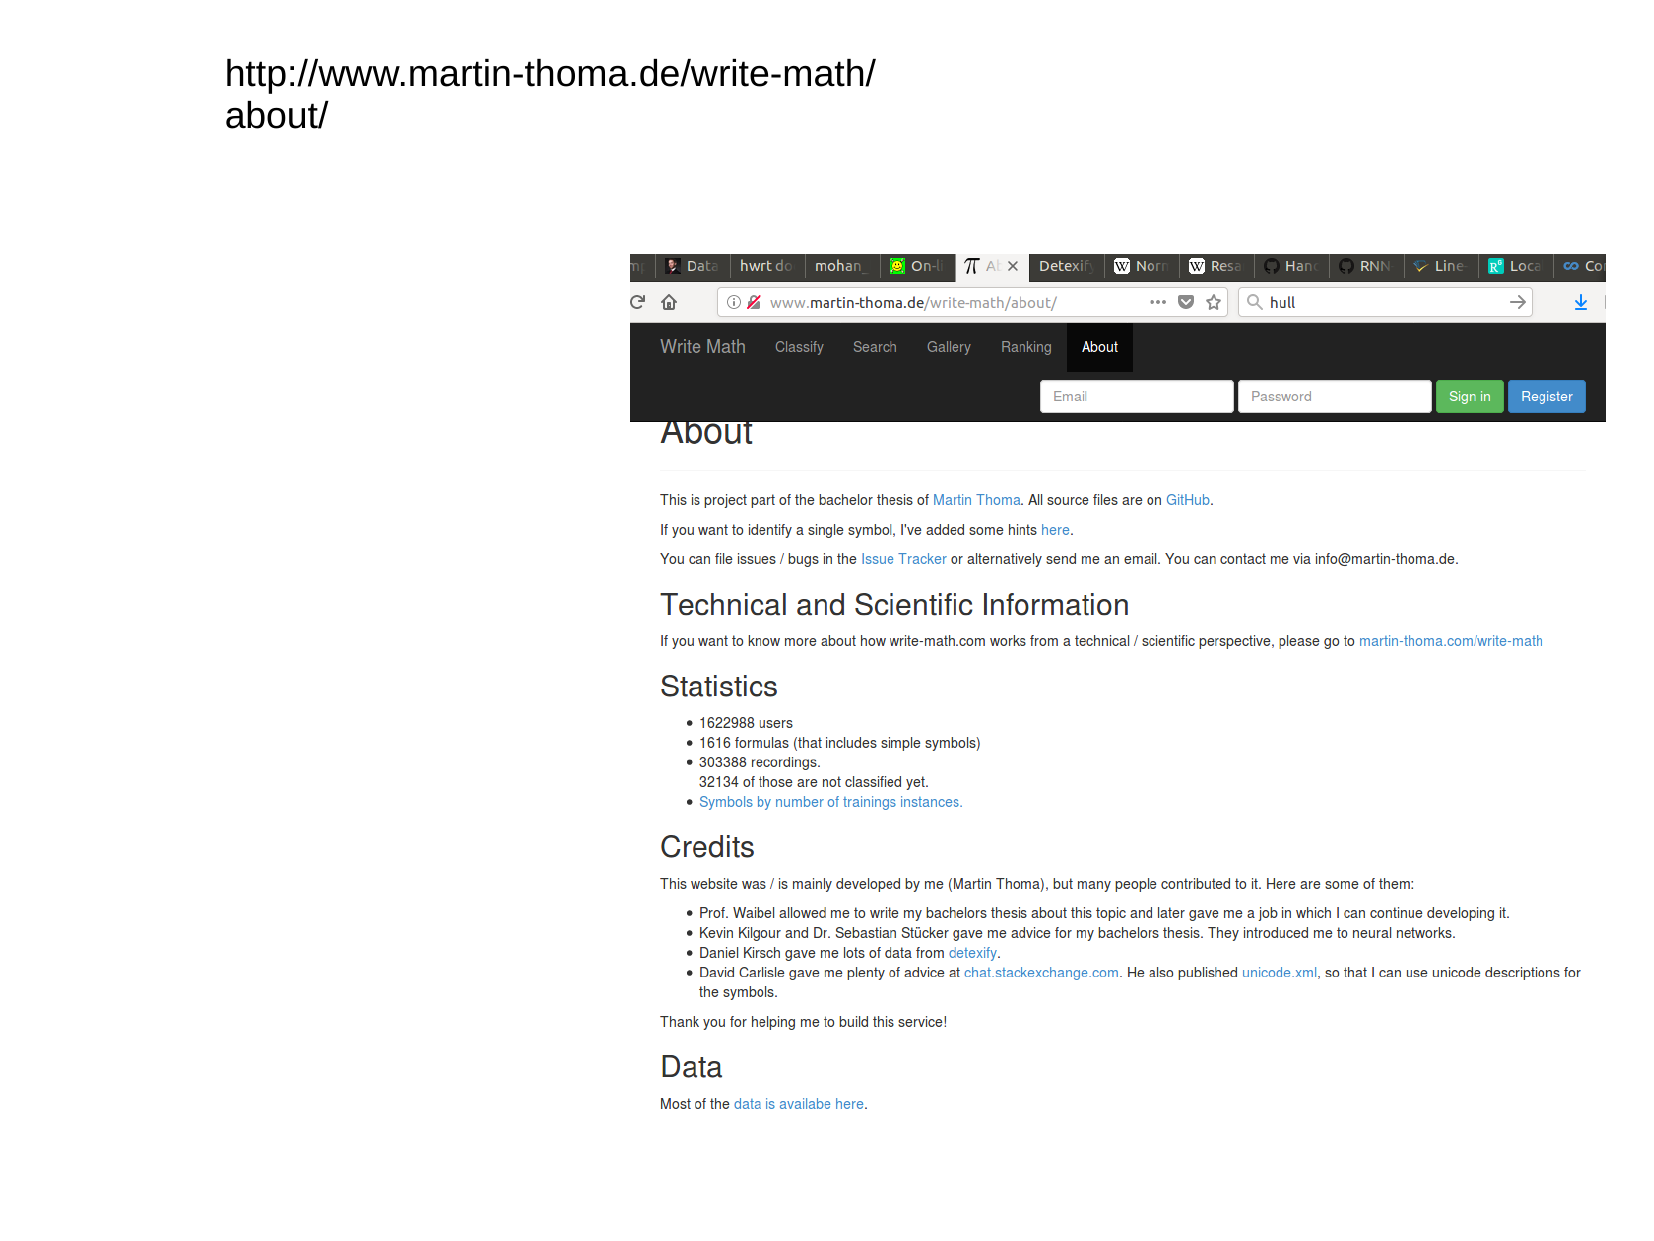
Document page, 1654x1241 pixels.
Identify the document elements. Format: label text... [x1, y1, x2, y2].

text_box http://www.martin-thoma.de/write-math/about/ [210, 45, 996, 102]
picture [630, 254, 1606, 1121]
